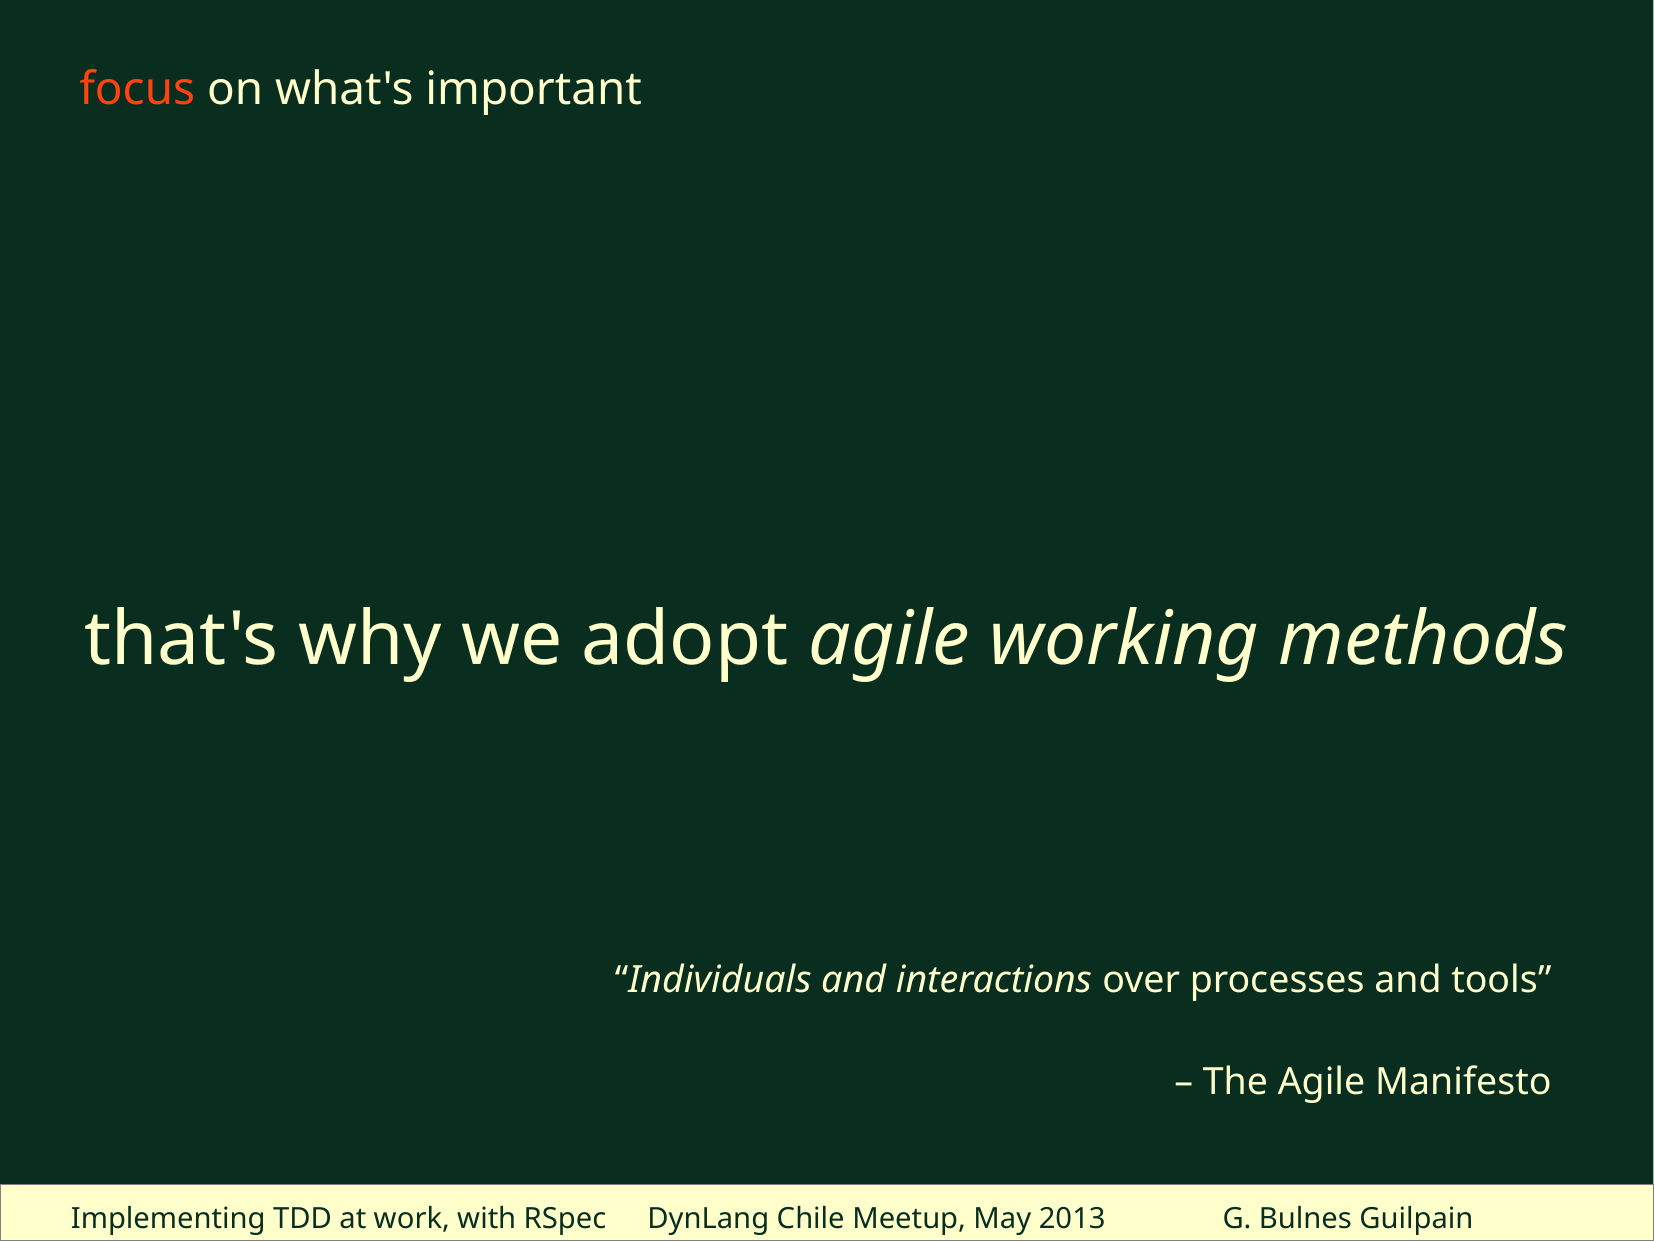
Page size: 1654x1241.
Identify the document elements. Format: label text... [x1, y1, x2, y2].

text_box Implementing TDD at work, with RSpec [56, 1190, 506, 1239]
text_box [0, 1184, 1654, 1241]
text_box focus on what's important [64, 48, 533, 115]
text_box “Individuals and interactions over processes and tools” – The Agile Manifesto [590, 945, 1572, 1086]
text_box G. Bulnes Guilpain [1207, 1190, 1435, 1239]
subtitle that's why we adopt agile working methods [82, 49, 1571, 1171]
text_box DynLang Chile Meetup, May 2013 [632, 1190, 1021, 1239]
